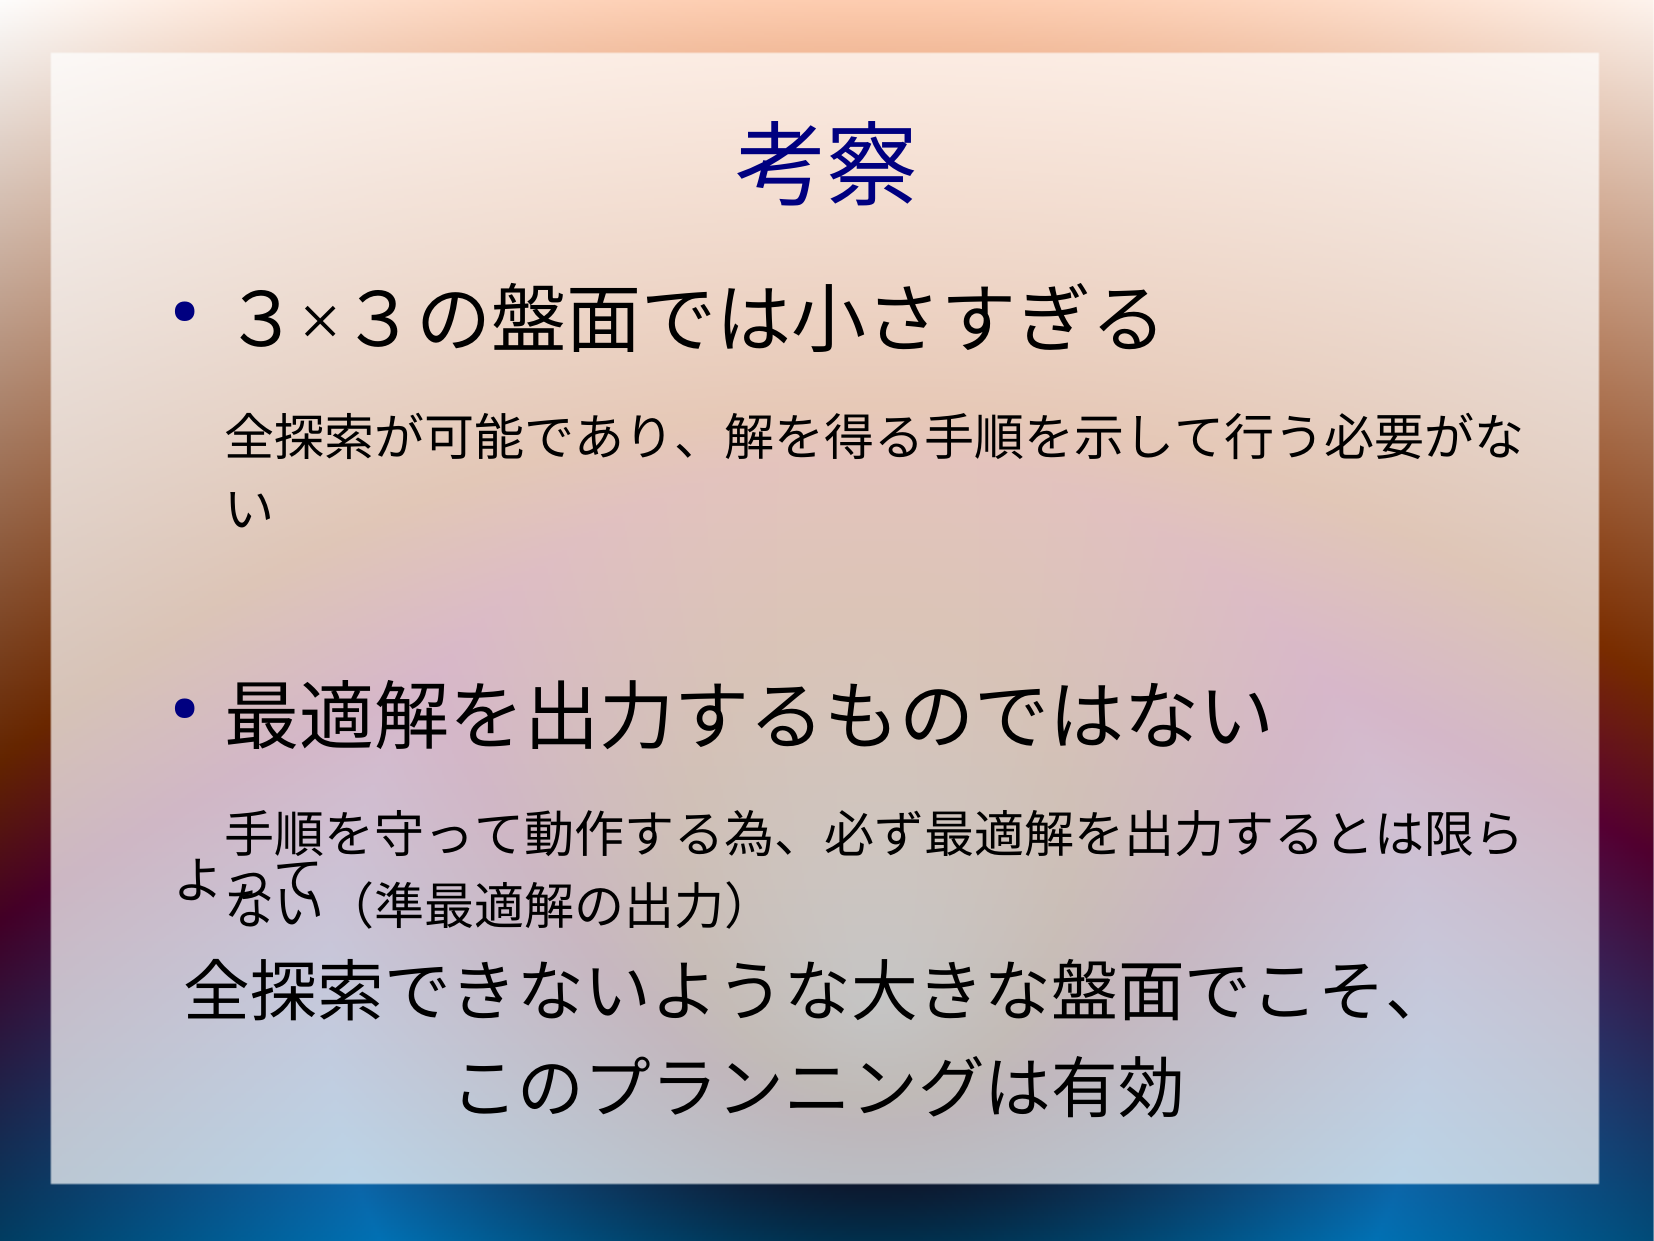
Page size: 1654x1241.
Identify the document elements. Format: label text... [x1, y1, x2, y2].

text_box よって [83, 823, 414, 930]
text_box 全探索できないような大きな盤面でこそ、このプランニングは有効 [150, 963, 1486, 1107]
title 考察 [82, 55, 1571, 259]
picture [0, 0, 1654, 1241]
list ３×３の盤面では小さすぎる 全探索が可能であり、解を得る手順を示して行う必要がない 最適解を出力するものではない 手順を守って動作する為、必ず最適解を出力するとは限らない（準最適解の出力） [82, 259, 1571, 756]
